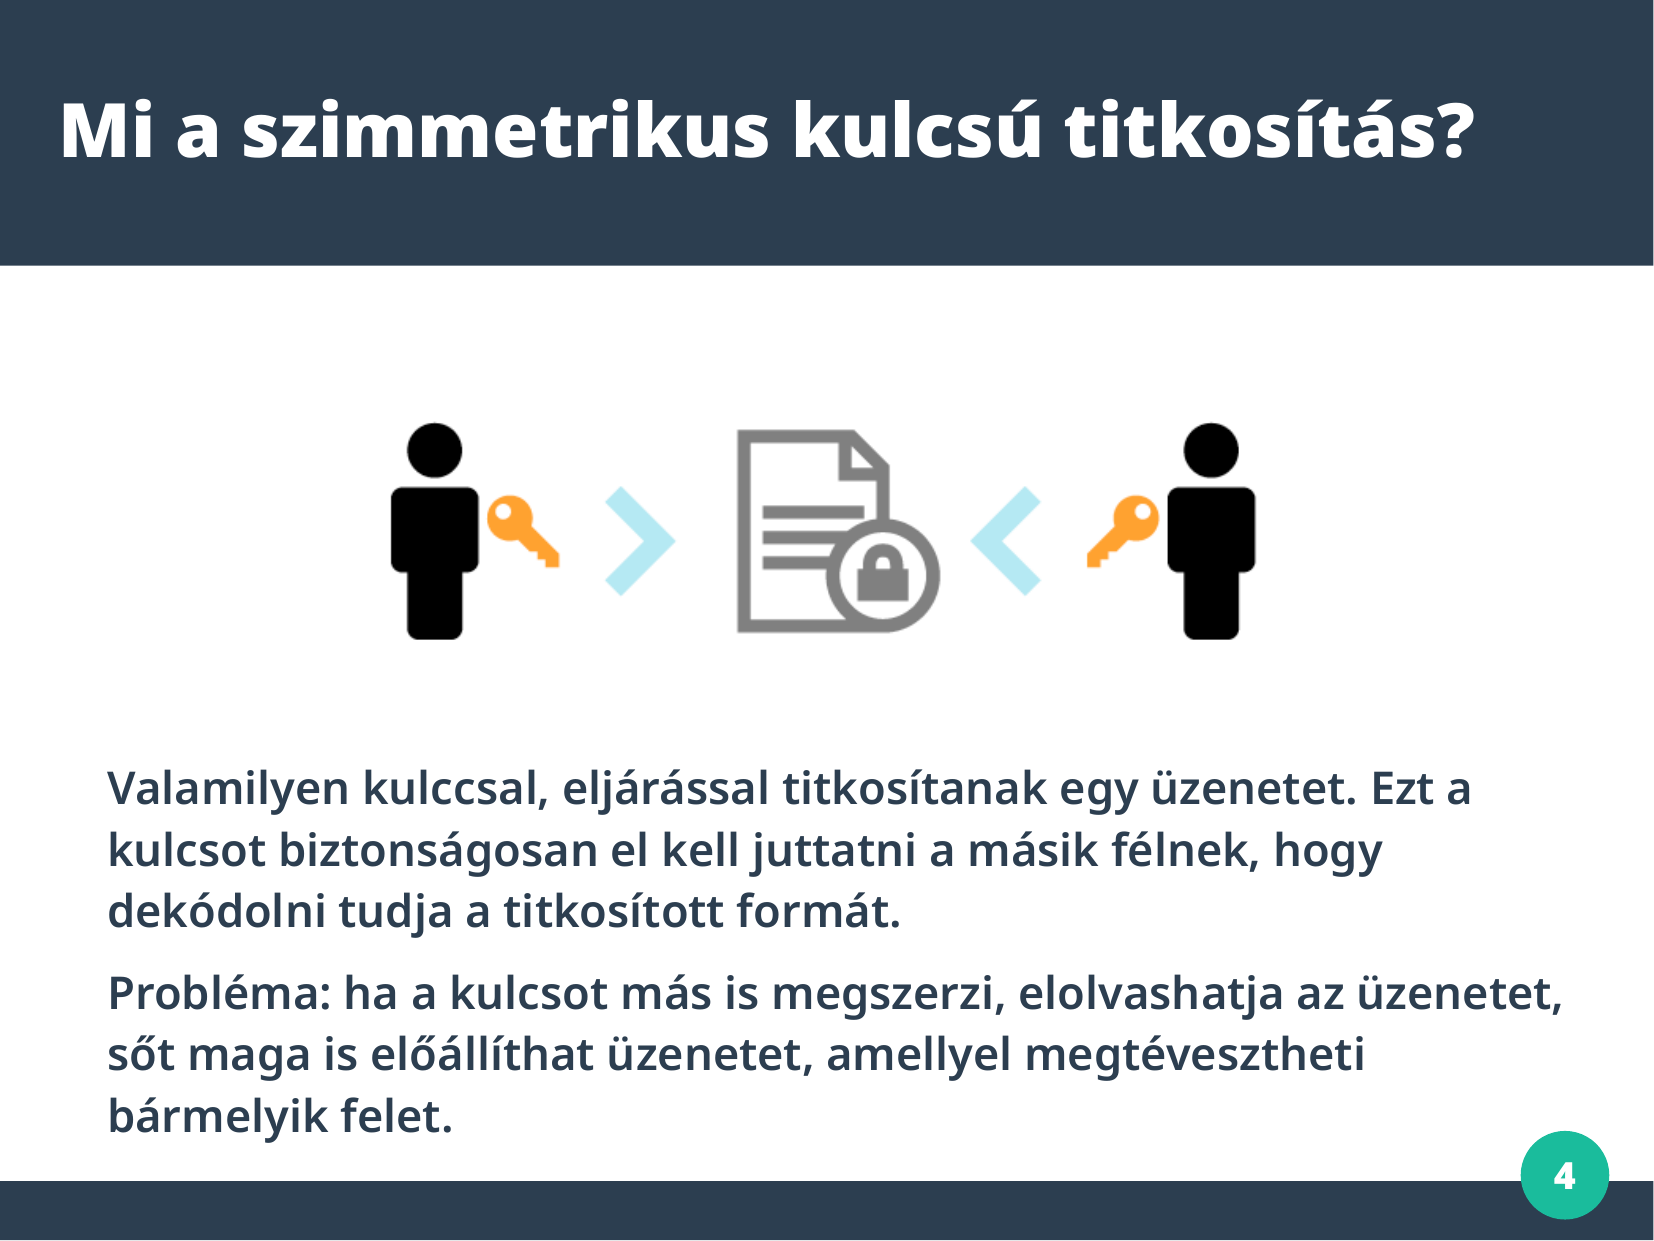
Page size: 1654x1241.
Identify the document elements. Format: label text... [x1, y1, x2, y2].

picture [314, 324, 1340, 720]
title Mi a szimmetrikus kulcsú titkosítás? [59, 49, 1595, 207]
list Valamilyen kulccsal, eljárással titkosítanak egy üzenetet. Ezt a kulcsot biztonságosan el kell juttatni a másik félnek, hogy dekódolni tudja a titkosított formát. Probléma: ha a kulcsot más is megszerzi, elolvashatja az üzenetet, sőt maga is előállíthat üzenetet, amellyel megtévesztheti bármelyik felet. [59, 756, 1595, 1151]
